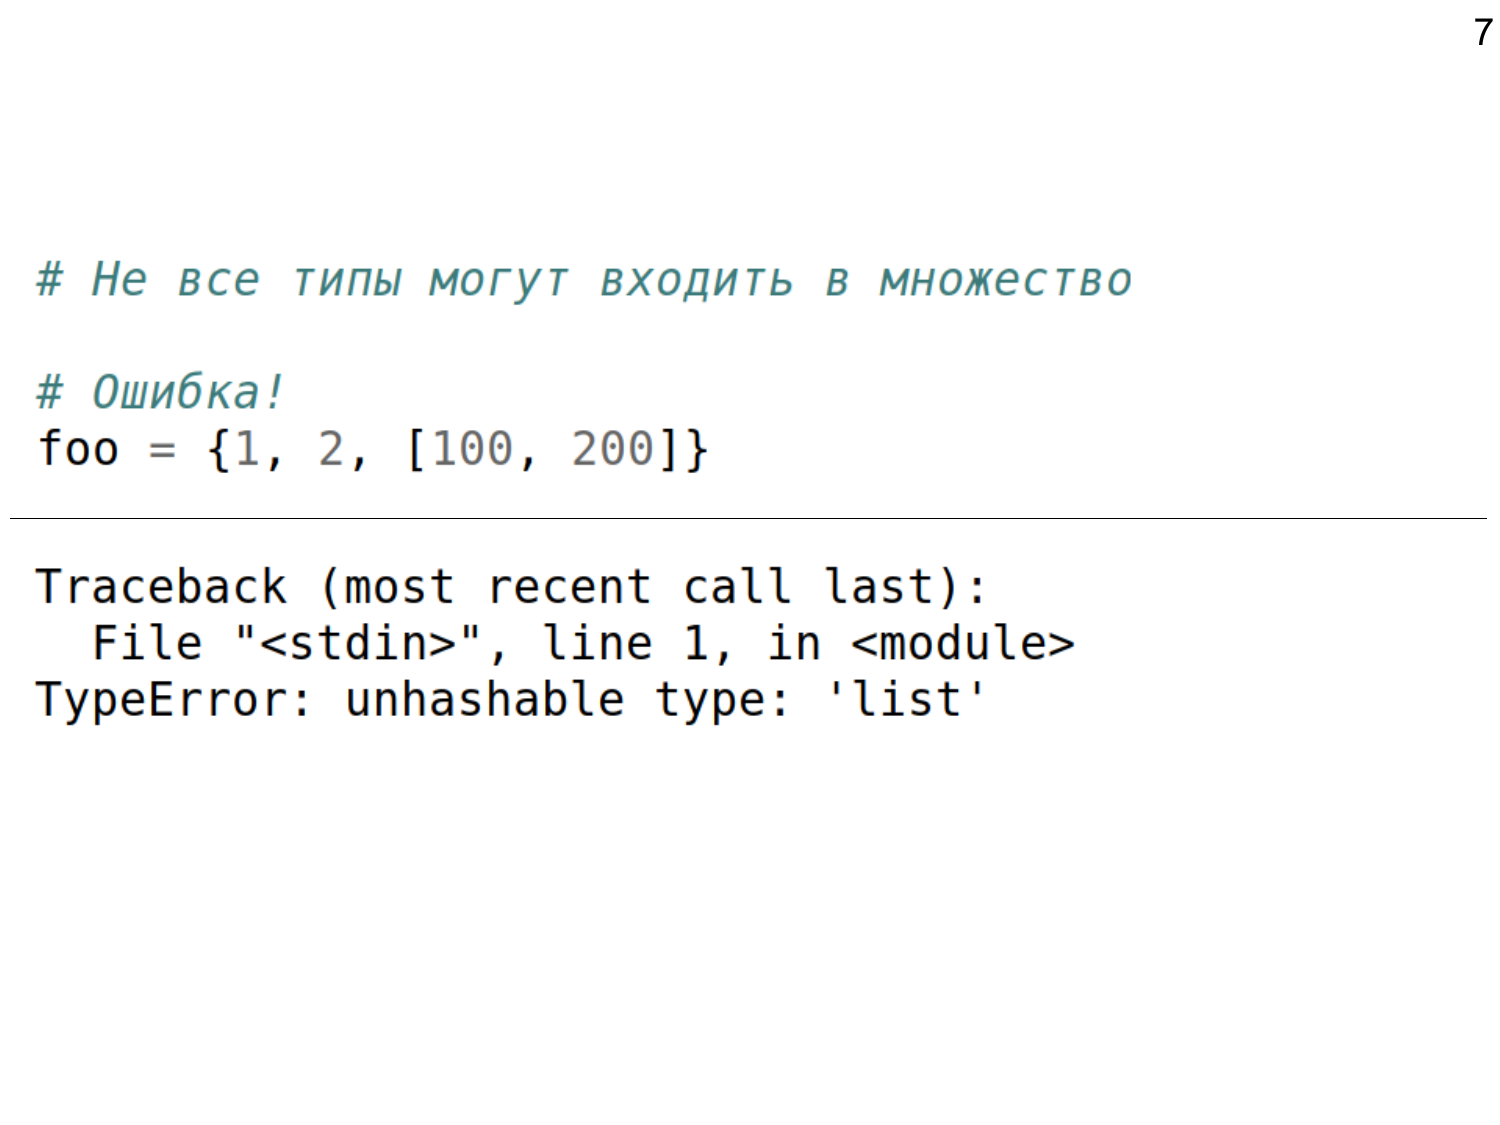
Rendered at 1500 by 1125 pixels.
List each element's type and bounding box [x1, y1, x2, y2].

picture [28, 247, 1148, 484]
picture [22, 550, 1093, 742]
